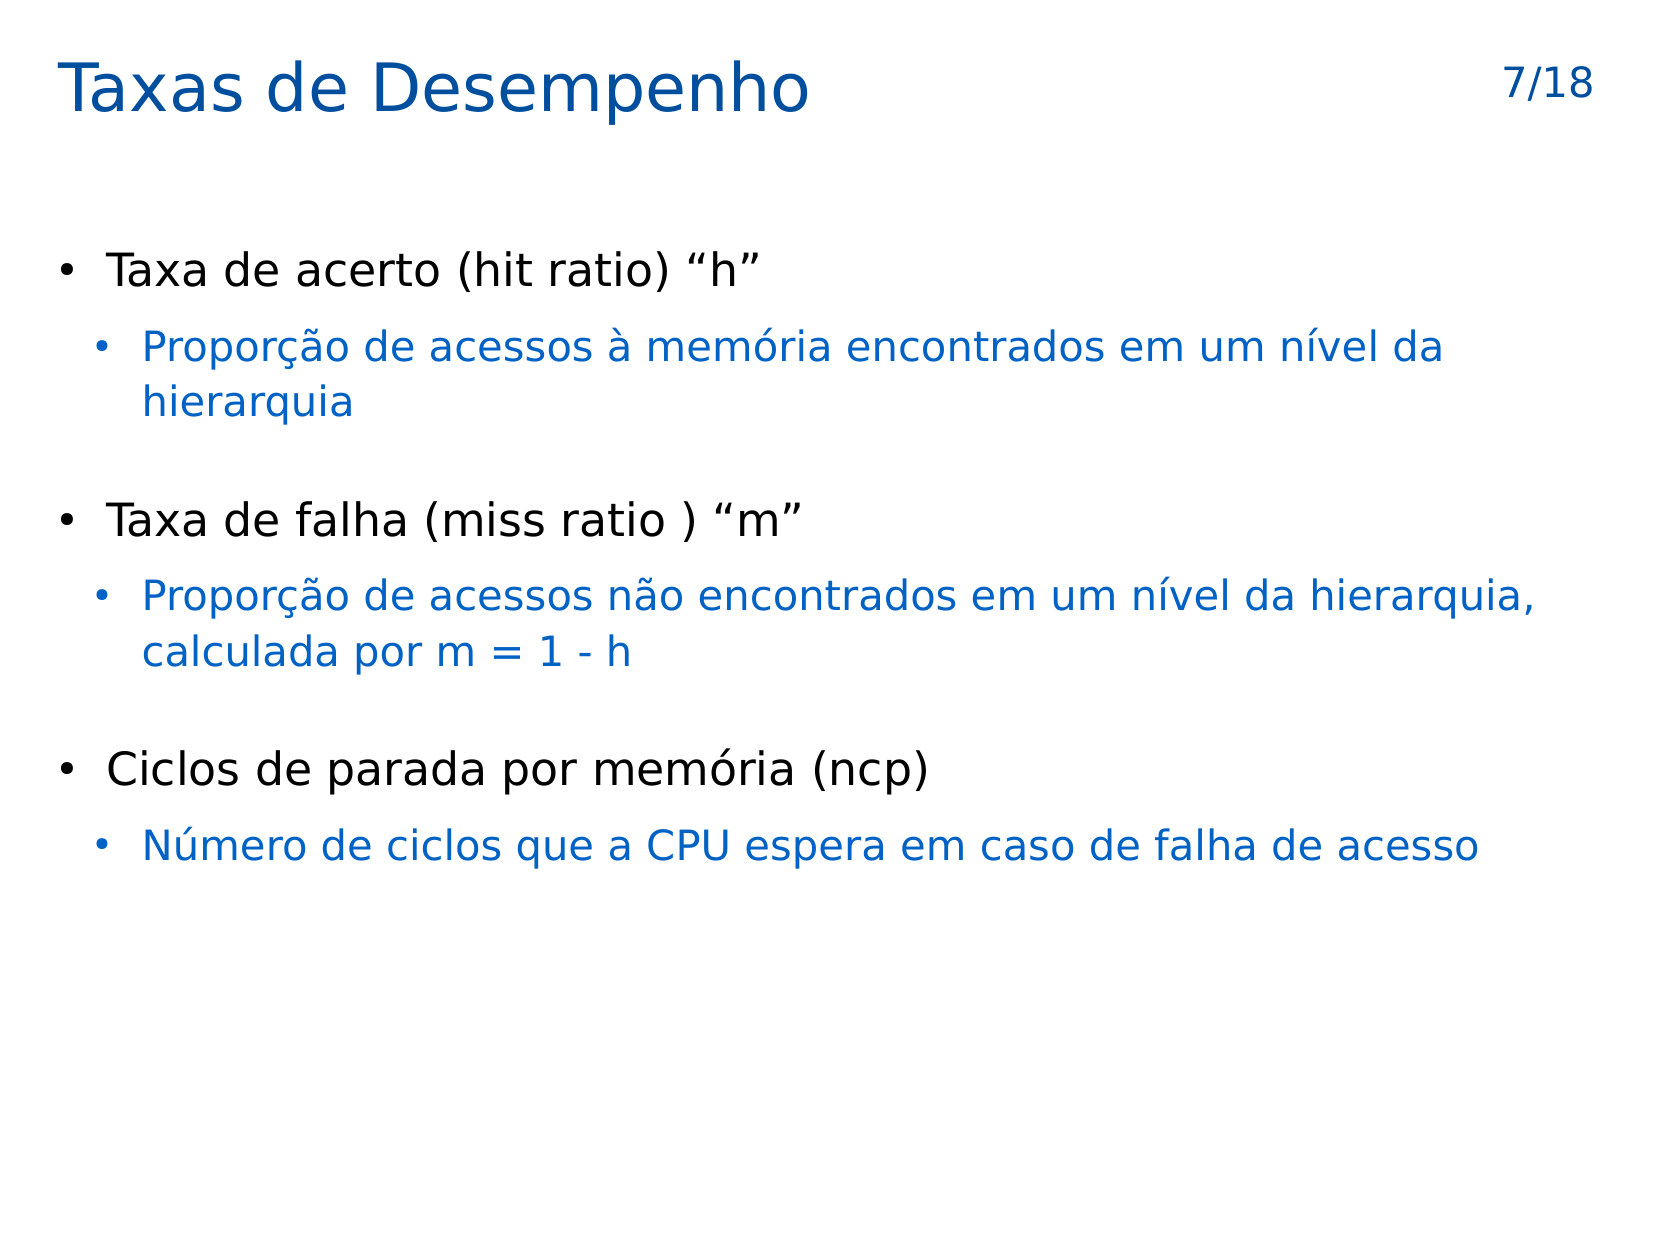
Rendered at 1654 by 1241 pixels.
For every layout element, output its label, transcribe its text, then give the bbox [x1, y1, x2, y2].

list Taxa de acerto (hit ratio) “h” Proporção de acessos à memória encontrados em um nível da hierarquia Taxa de falha (miss ratio ) “m” Proporção de acessos não encontrados em um nível da hierarquia, calculada por m = 1 - h Ciclos de parada por memória (ncp) Número de ciclos que a CPU espera em caso de falha de acesso [59, 236, 1595, 1211]
title Taxas de Desempenho [59, 29, 1625, 148]
